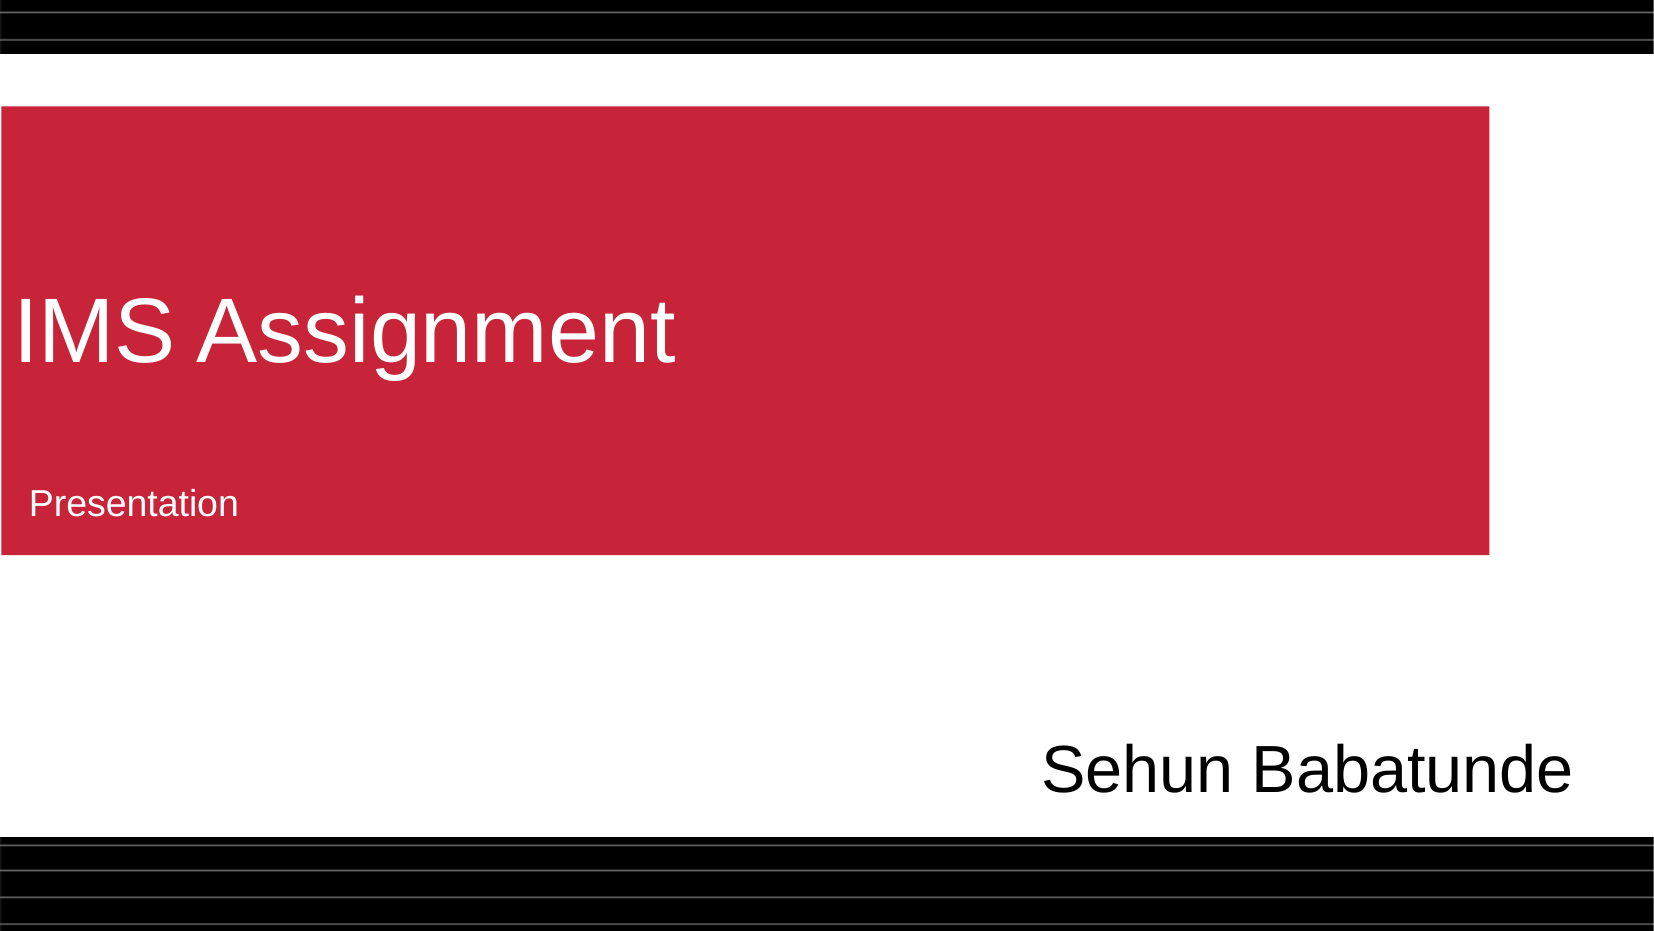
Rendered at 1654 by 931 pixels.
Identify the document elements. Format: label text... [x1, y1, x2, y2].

text_box Presentation [14, 474, 325, 532]
subtitle Sehun Babatunde [885, 732, 1654, 931]
title IMS Assignment [1, 106, 1490, 556]
picture [0, 0, 1654, 54]
picture [0, 837, 885, 931]
